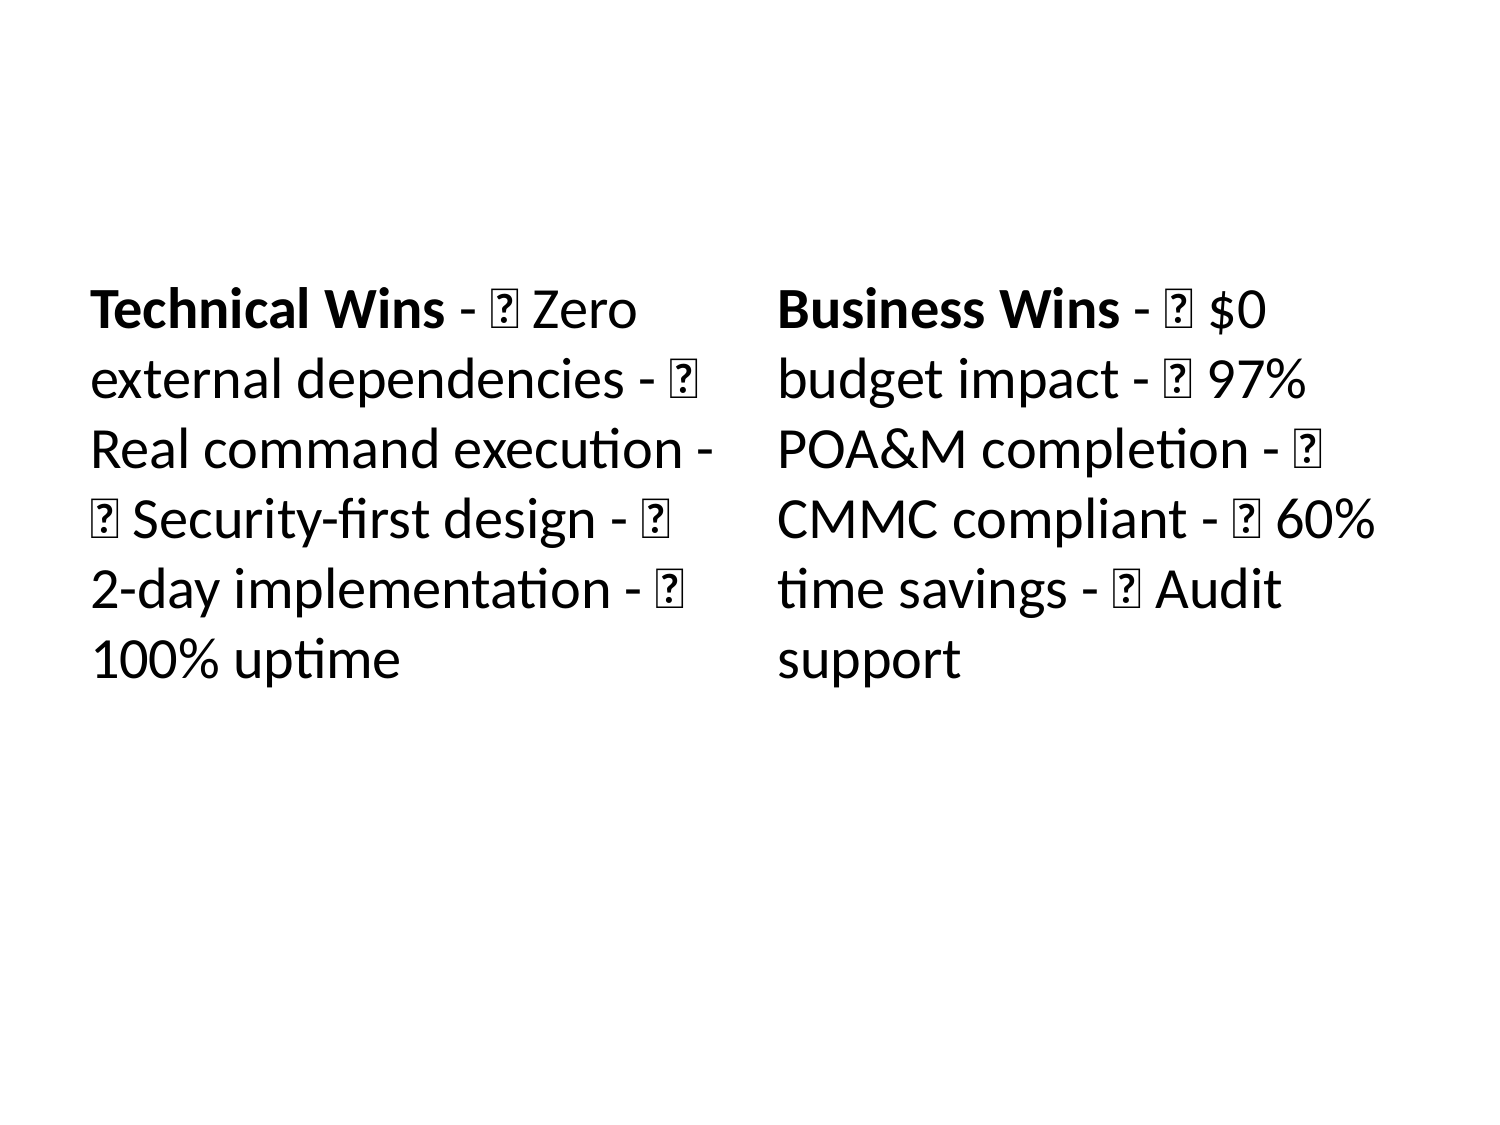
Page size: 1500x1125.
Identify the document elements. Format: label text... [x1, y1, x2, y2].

list Technical Wins - ✅ Zero external dependencies - ✅ Real command execution - ✅ Security-first design - ✅ 2-day implementation - ✅ 100% uptime [75, 262, 738, 1005]
list Business Wins - ✅ $0 budget impact - ✅ 97% POA&M completion - ✅ CMMC compliant - ✅ 60% time savings - ✅ Audit support [762, 262, 1425, 1005]
